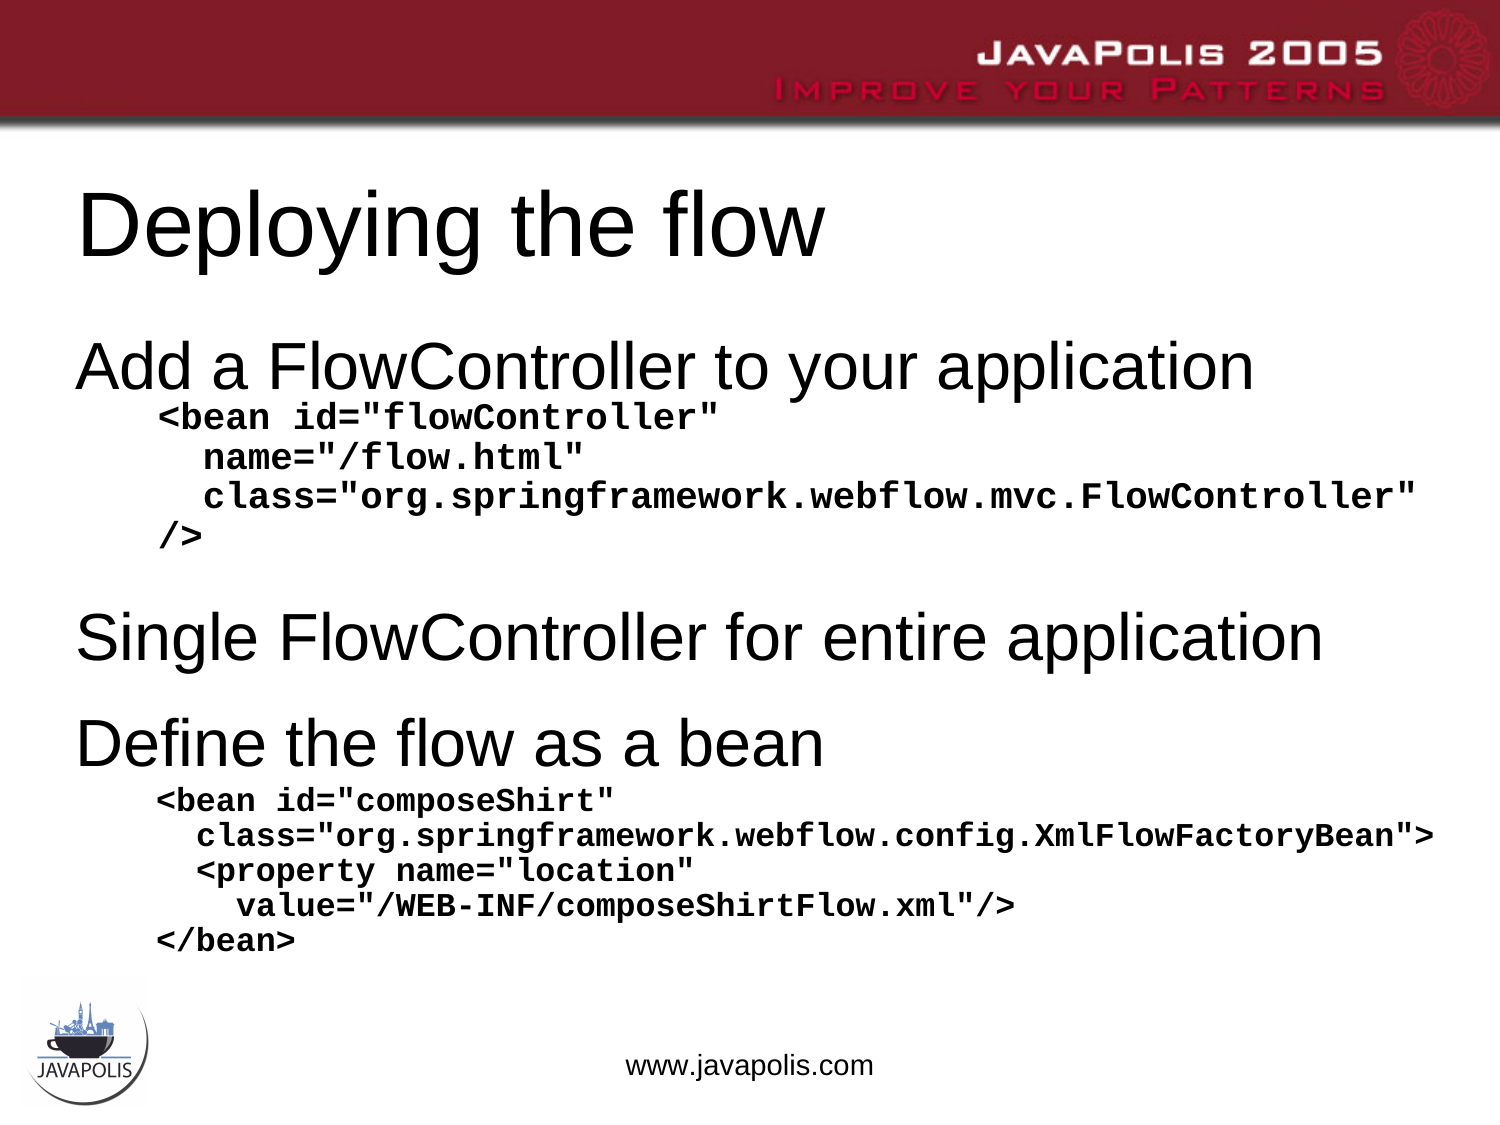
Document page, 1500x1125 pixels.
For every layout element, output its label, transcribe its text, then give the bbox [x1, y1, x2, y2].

picture [0, 0, 1500, 140]
text_box <bean id="composeShirt" class="org.springframework.webflow.config.XmlFlowFactoryBean"> <property name="location" value="/WEB-INF/composeShirtFlow.xml"/> </bean> [141, 776, 1500, 1047]
title Deploying the flow [76, 148, 1424, 279]
text_box <bean id="flowController" name="/flow.html" class="org.springframework.webflow.mvc.FlowController" /> [143, 391, 1500, 607]
list Add a FlowController to your application Single FlowController for entire application Define the flow as a bean [75, 314, 1426, 1012]
picture [20, 976, 149, 1106]
